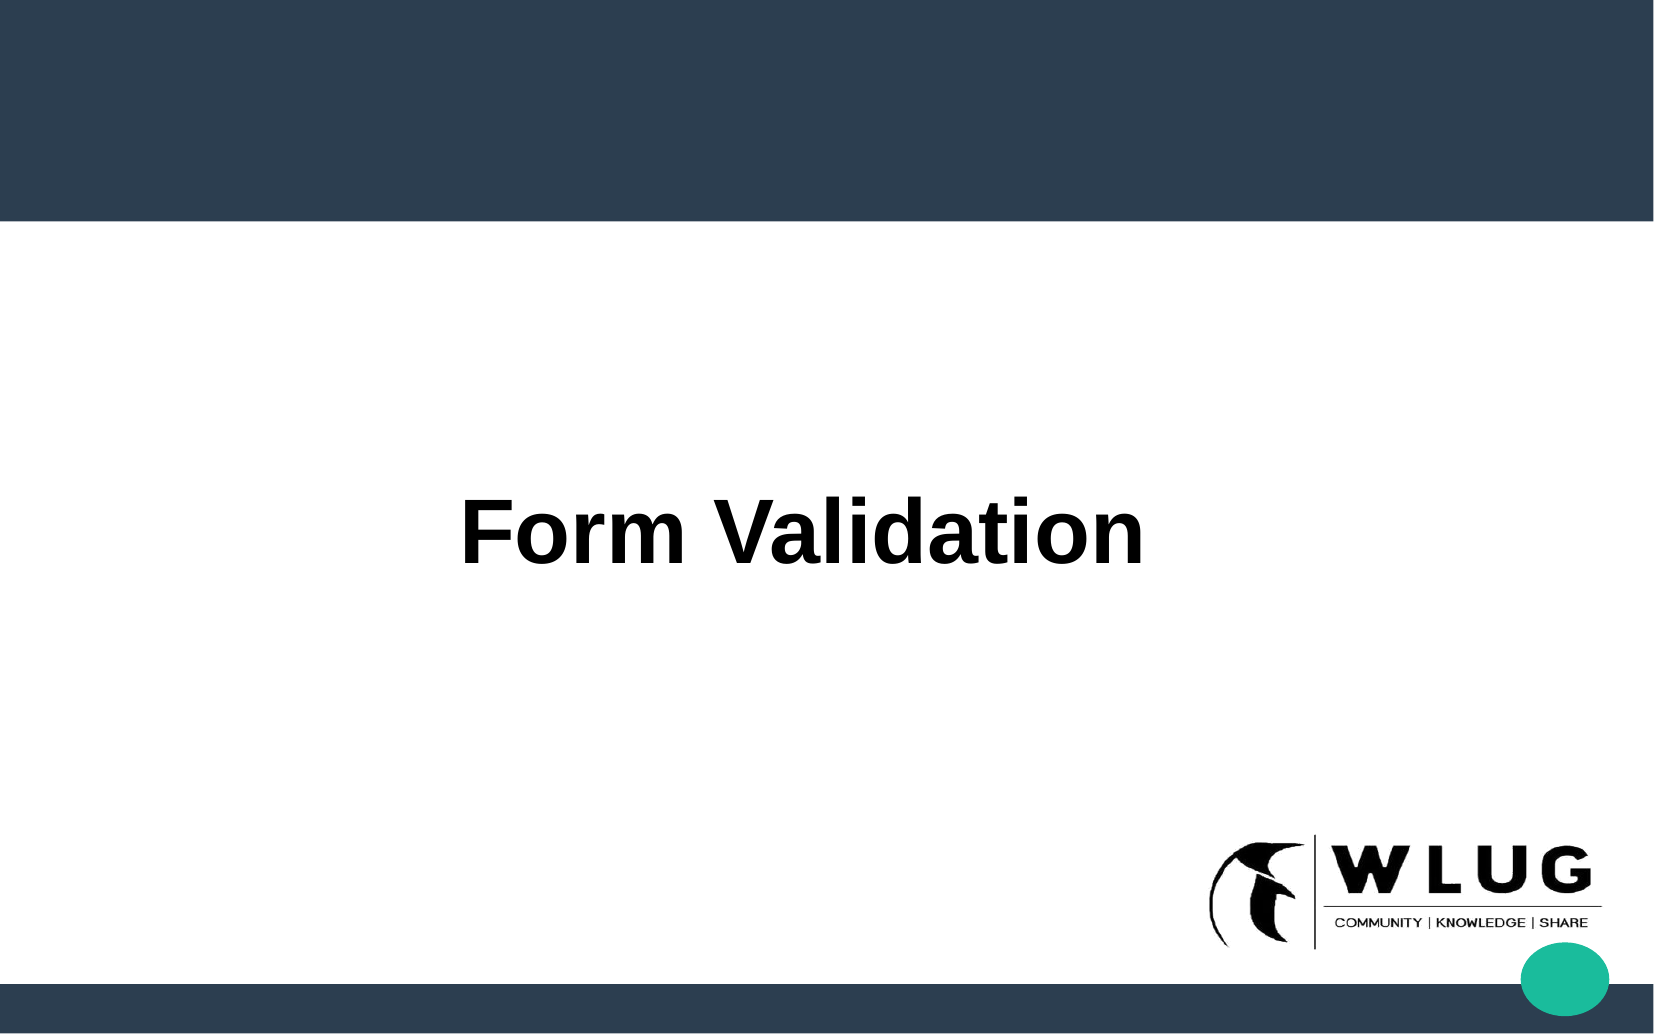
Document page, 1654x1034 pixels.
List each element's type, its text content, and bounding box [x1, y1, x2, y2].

picture [1182, 826, 1616, 955]
text_box Form Validation [330, 466, 1276, 597]
